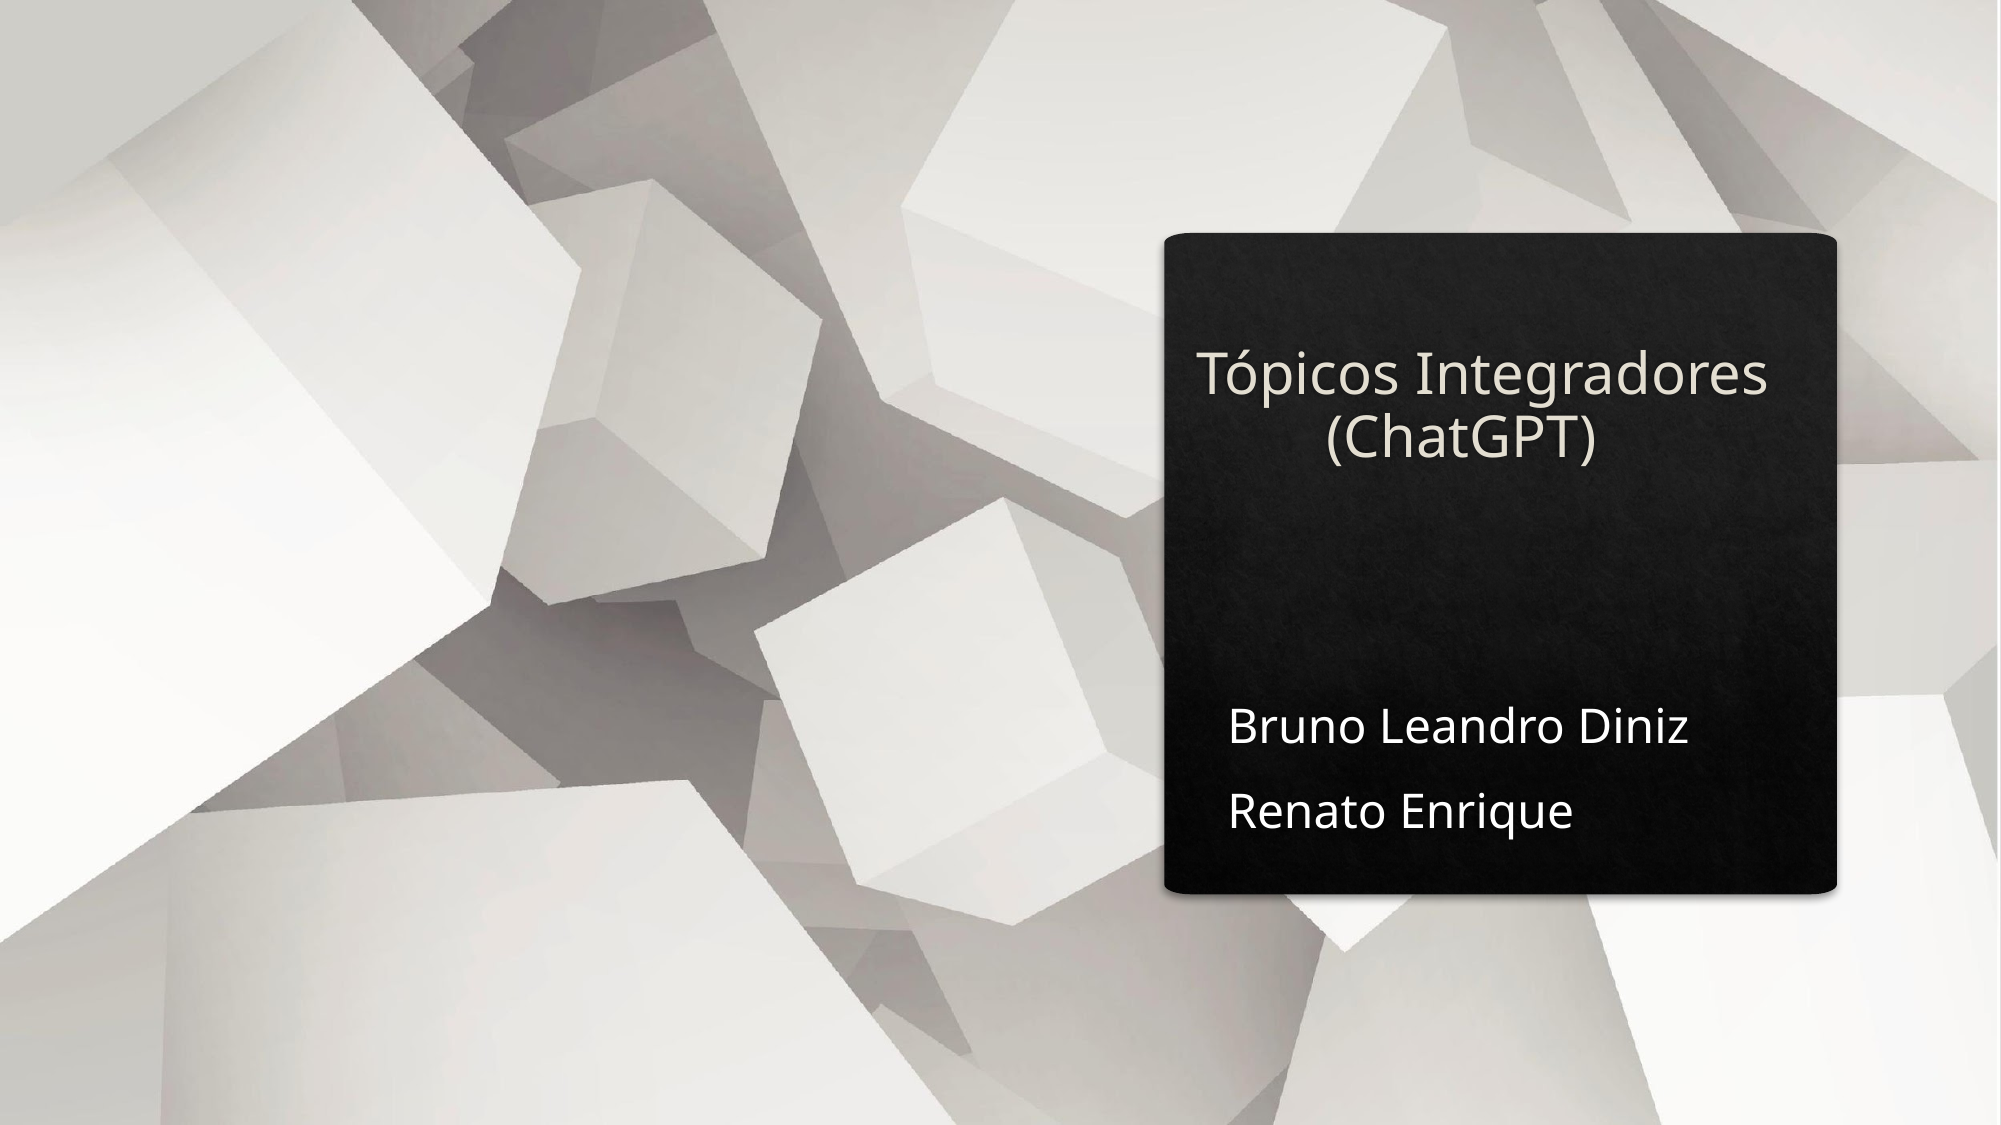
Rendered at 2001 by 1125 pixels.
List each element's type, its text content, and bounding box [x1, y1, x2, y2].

text_box [1164, 232, 1837, 895]
picture [0, 0, 2001, 1125]
title Tópicos Integradores (ChatGPT) [1181, 295, 1836, 478]
subtitle Bruno Leandro Diniz Renato Enrique [1212, 682, 1784, 851]
